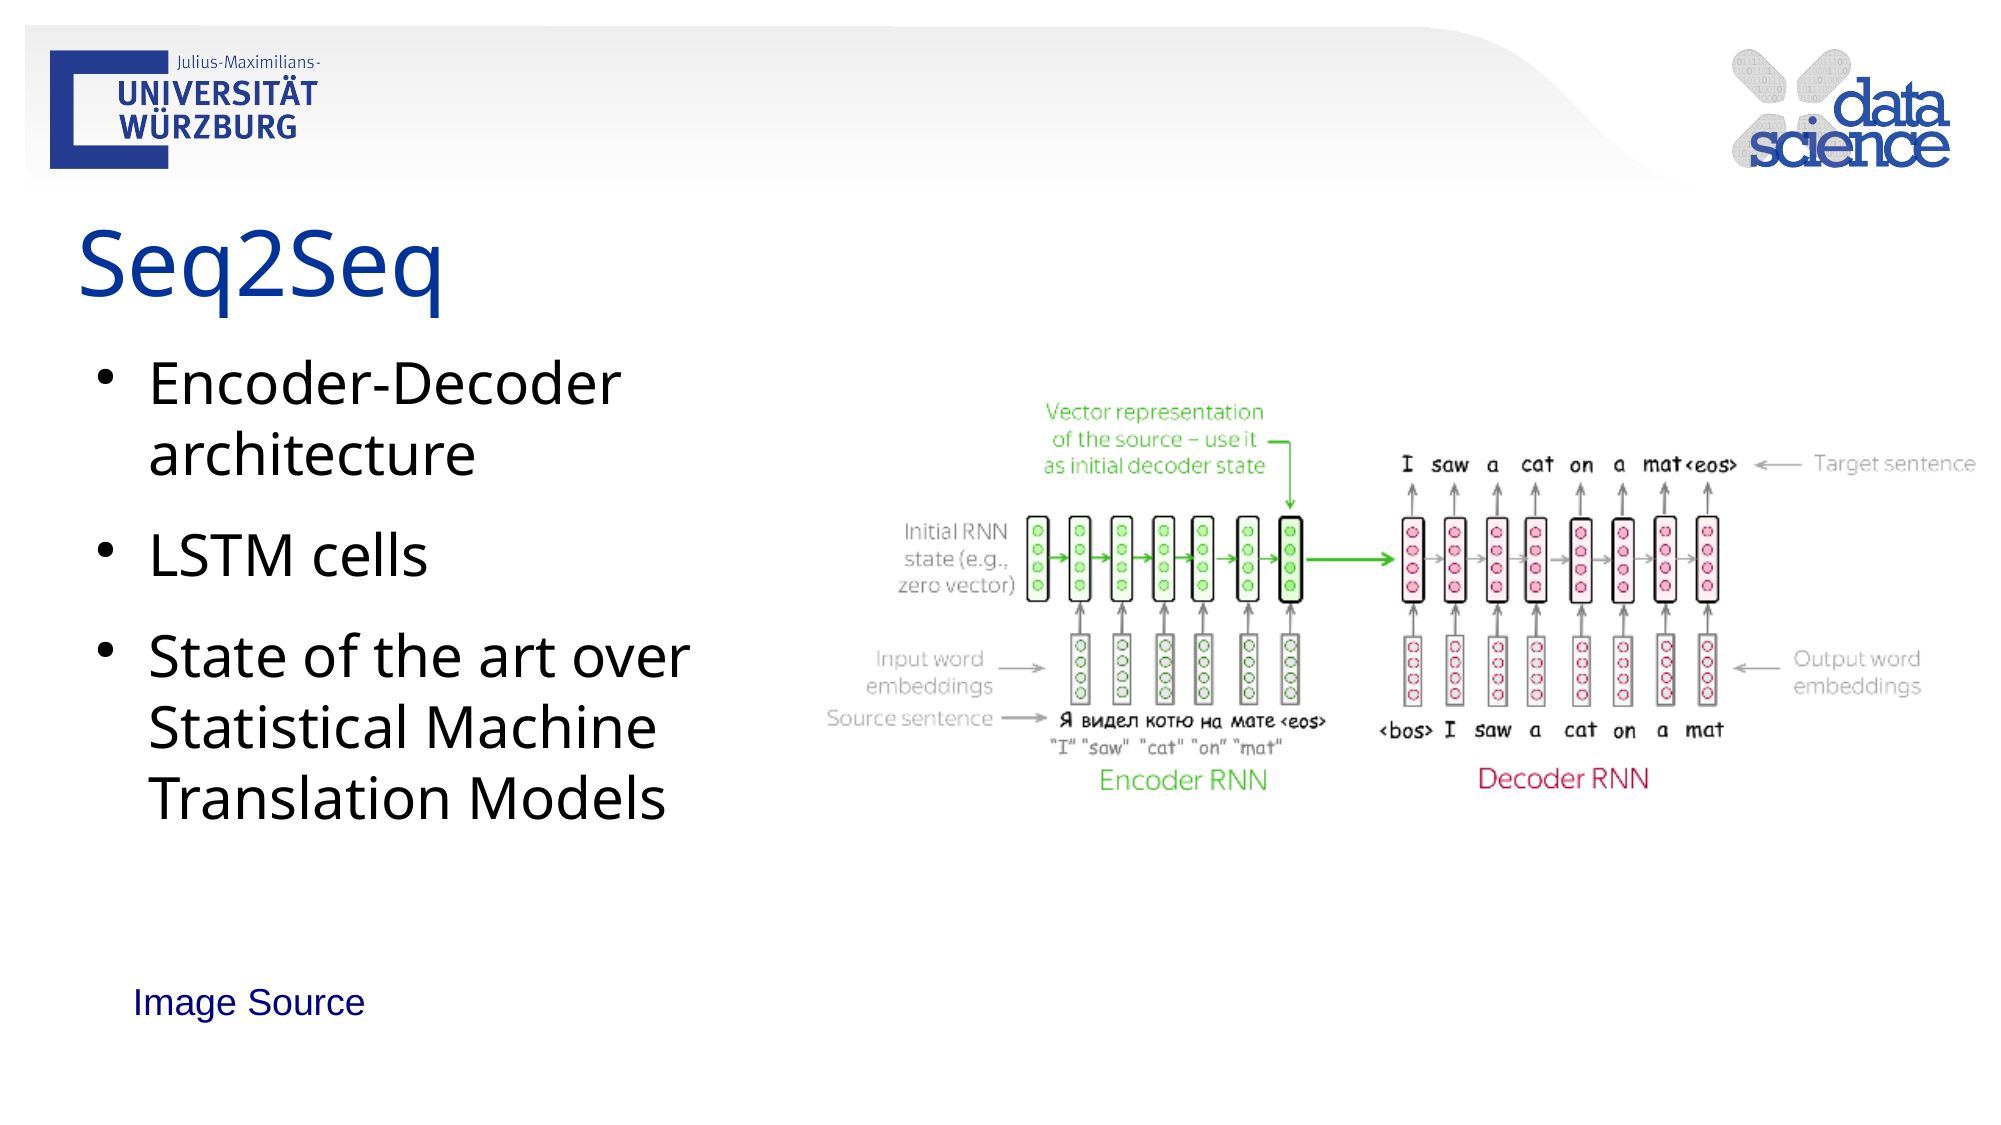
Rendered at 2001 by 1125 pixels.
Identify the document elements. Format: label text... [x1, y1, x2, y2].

picture [50, 50, 321, 169]
text_box Image Source [118, 974, 1418, 1032]
title Seq2Seq [77, 198, 1901, 324]
picture [822, 397, 1979, 798]
picture [1732, 49, 1950, 168]
list Encoder-Decoder architecture LSTM cells State of the art over Statistical Machine Translation Models [77, 347, 832, 1014]
